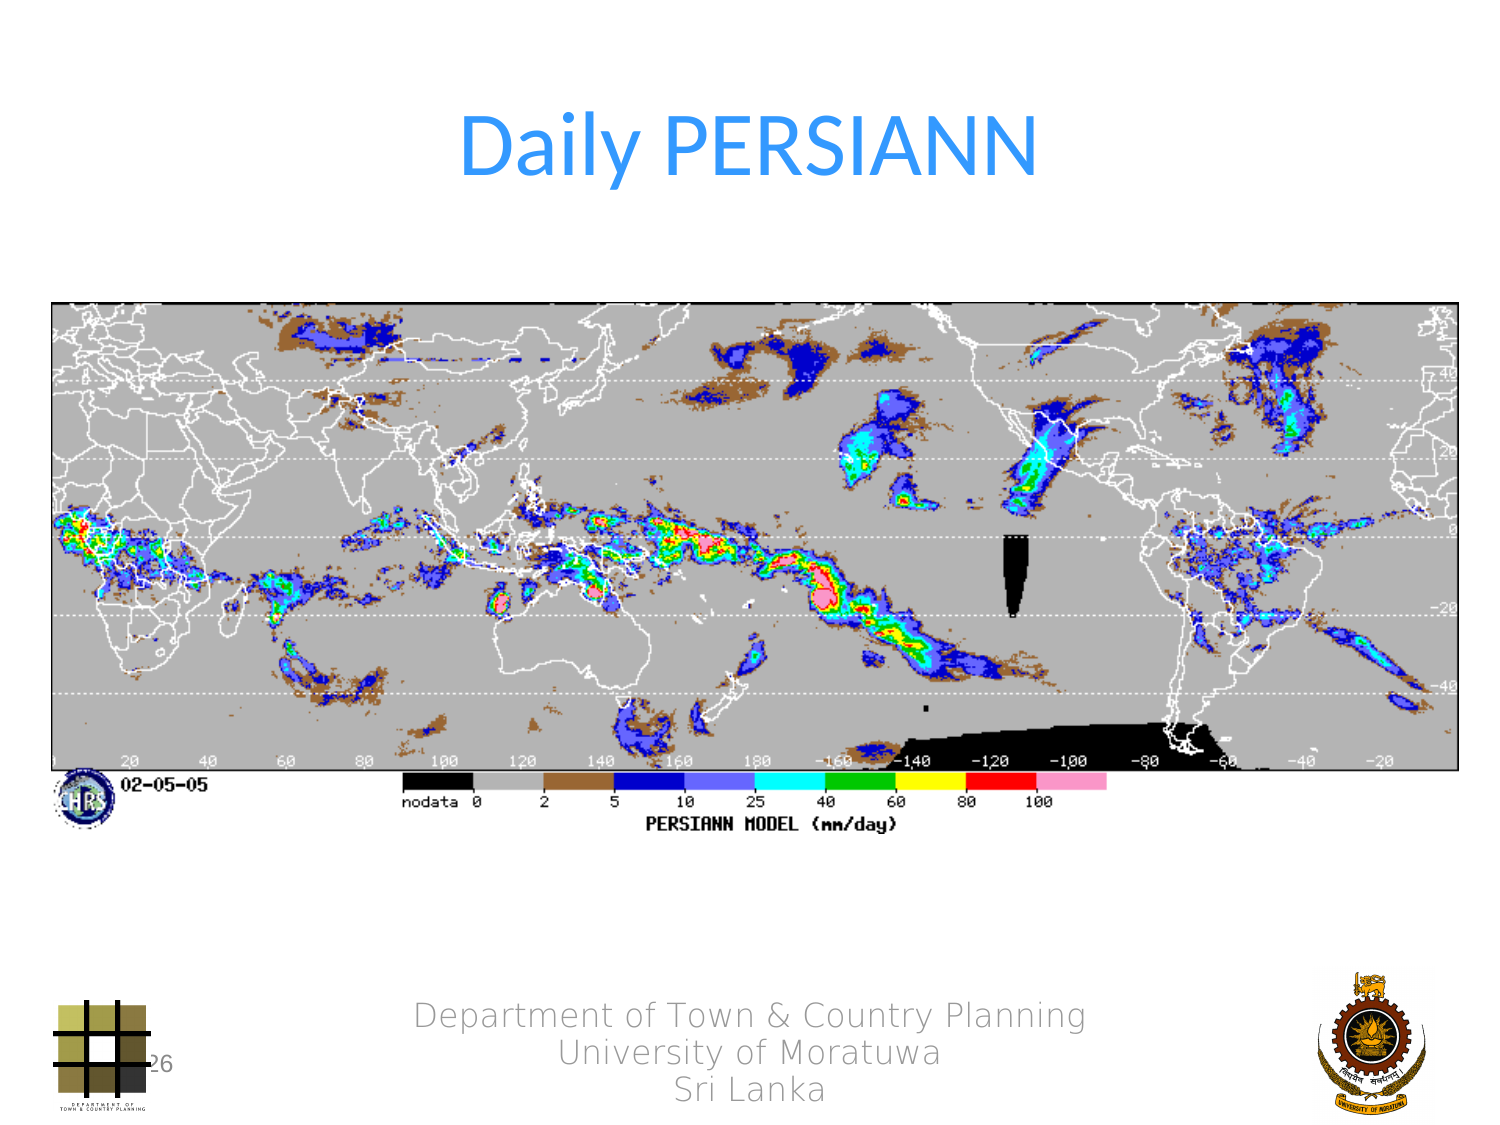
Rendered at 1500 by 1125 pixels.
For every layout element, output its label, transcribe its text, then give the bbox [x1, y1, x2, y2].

picture [53, 1000, 151, 1111]
picture [1312, 966, 1435, 1125]
title Daily PERSIANN [75, 21, 1425, 257]
picture [51, 302, 1459, 834]
